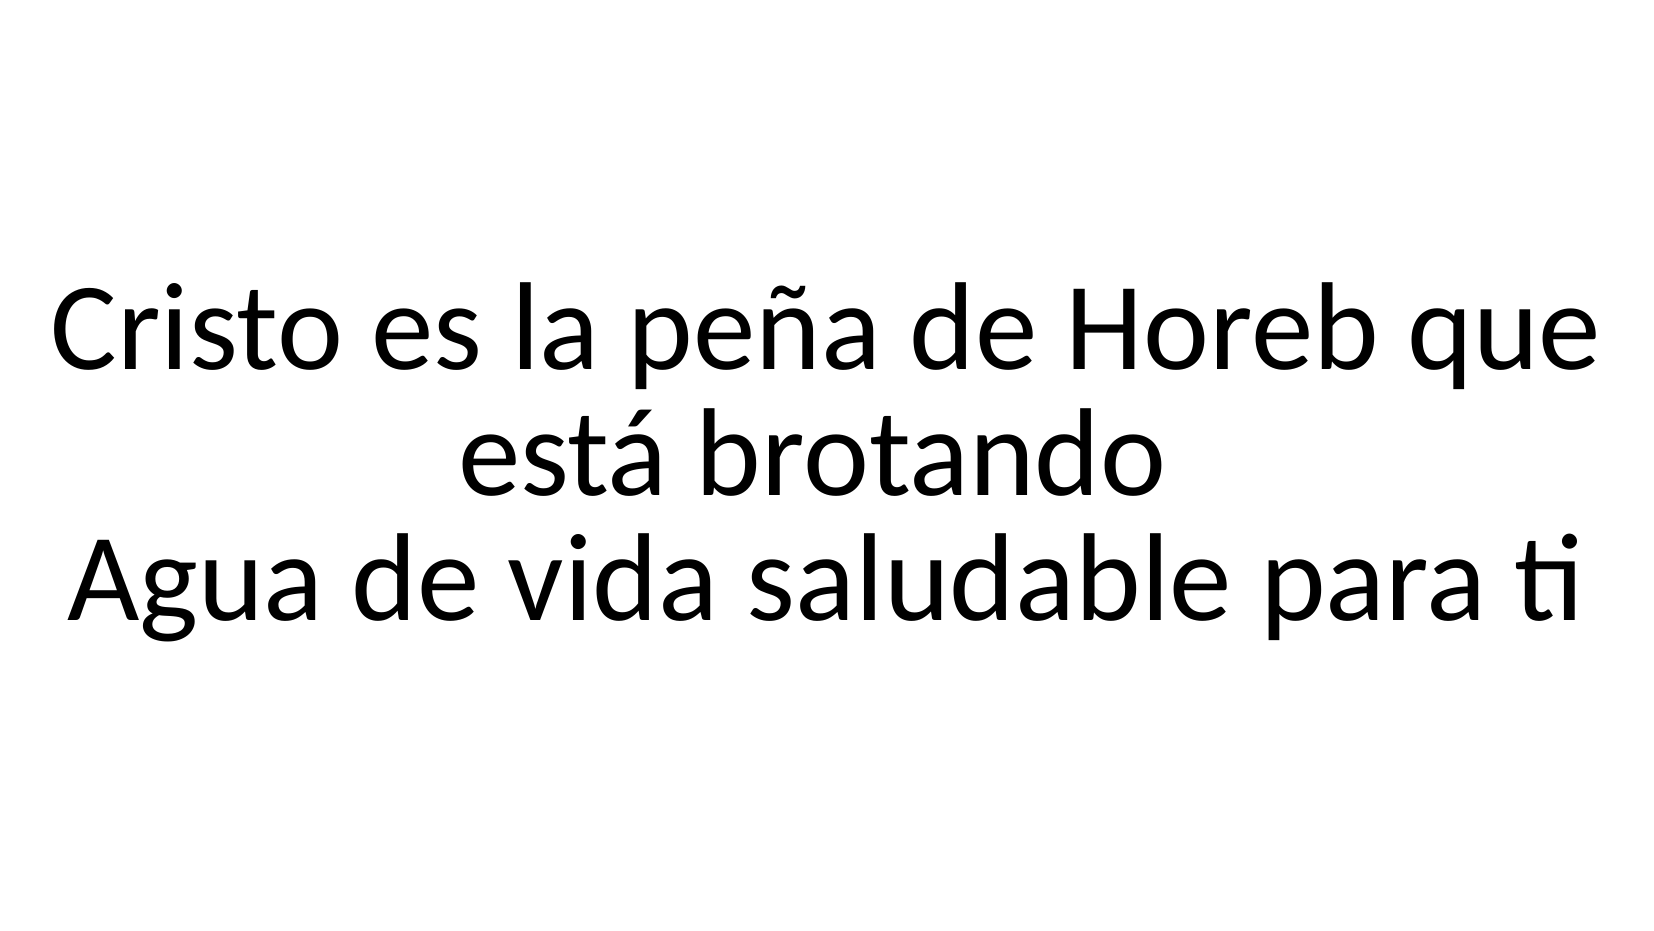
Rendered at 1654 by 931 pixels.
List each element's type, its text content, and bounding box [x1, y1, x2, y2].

title Cristo es la peña de Horeb que está brotando Agua de vida saludable para ti [0, 0, 1654, 928]
